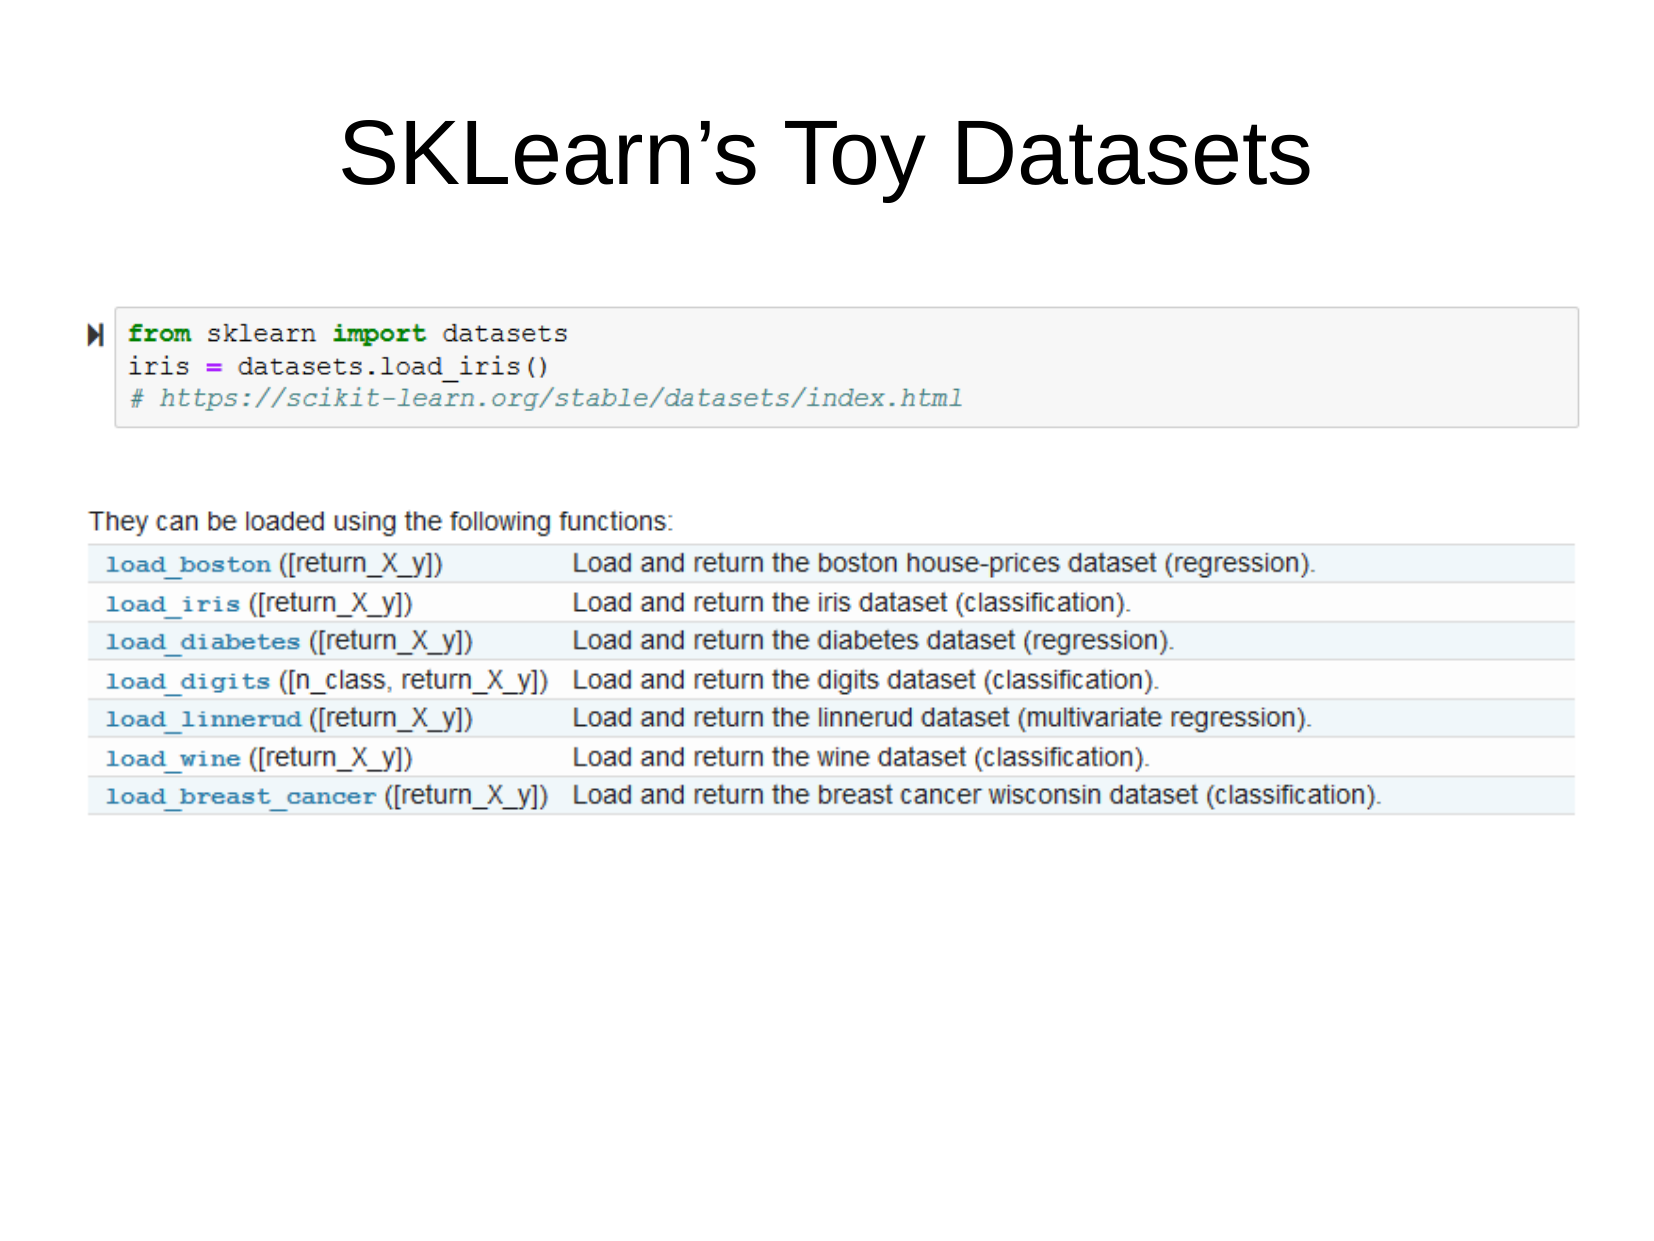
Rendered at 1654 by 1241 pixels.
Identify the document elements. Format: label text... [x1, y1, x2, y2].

picture [81, 495, 1596, 841]
title SKLearn’s Toy Datasets [82, 49, 1571, 257]
picture [71, 288, 1603, 441]
